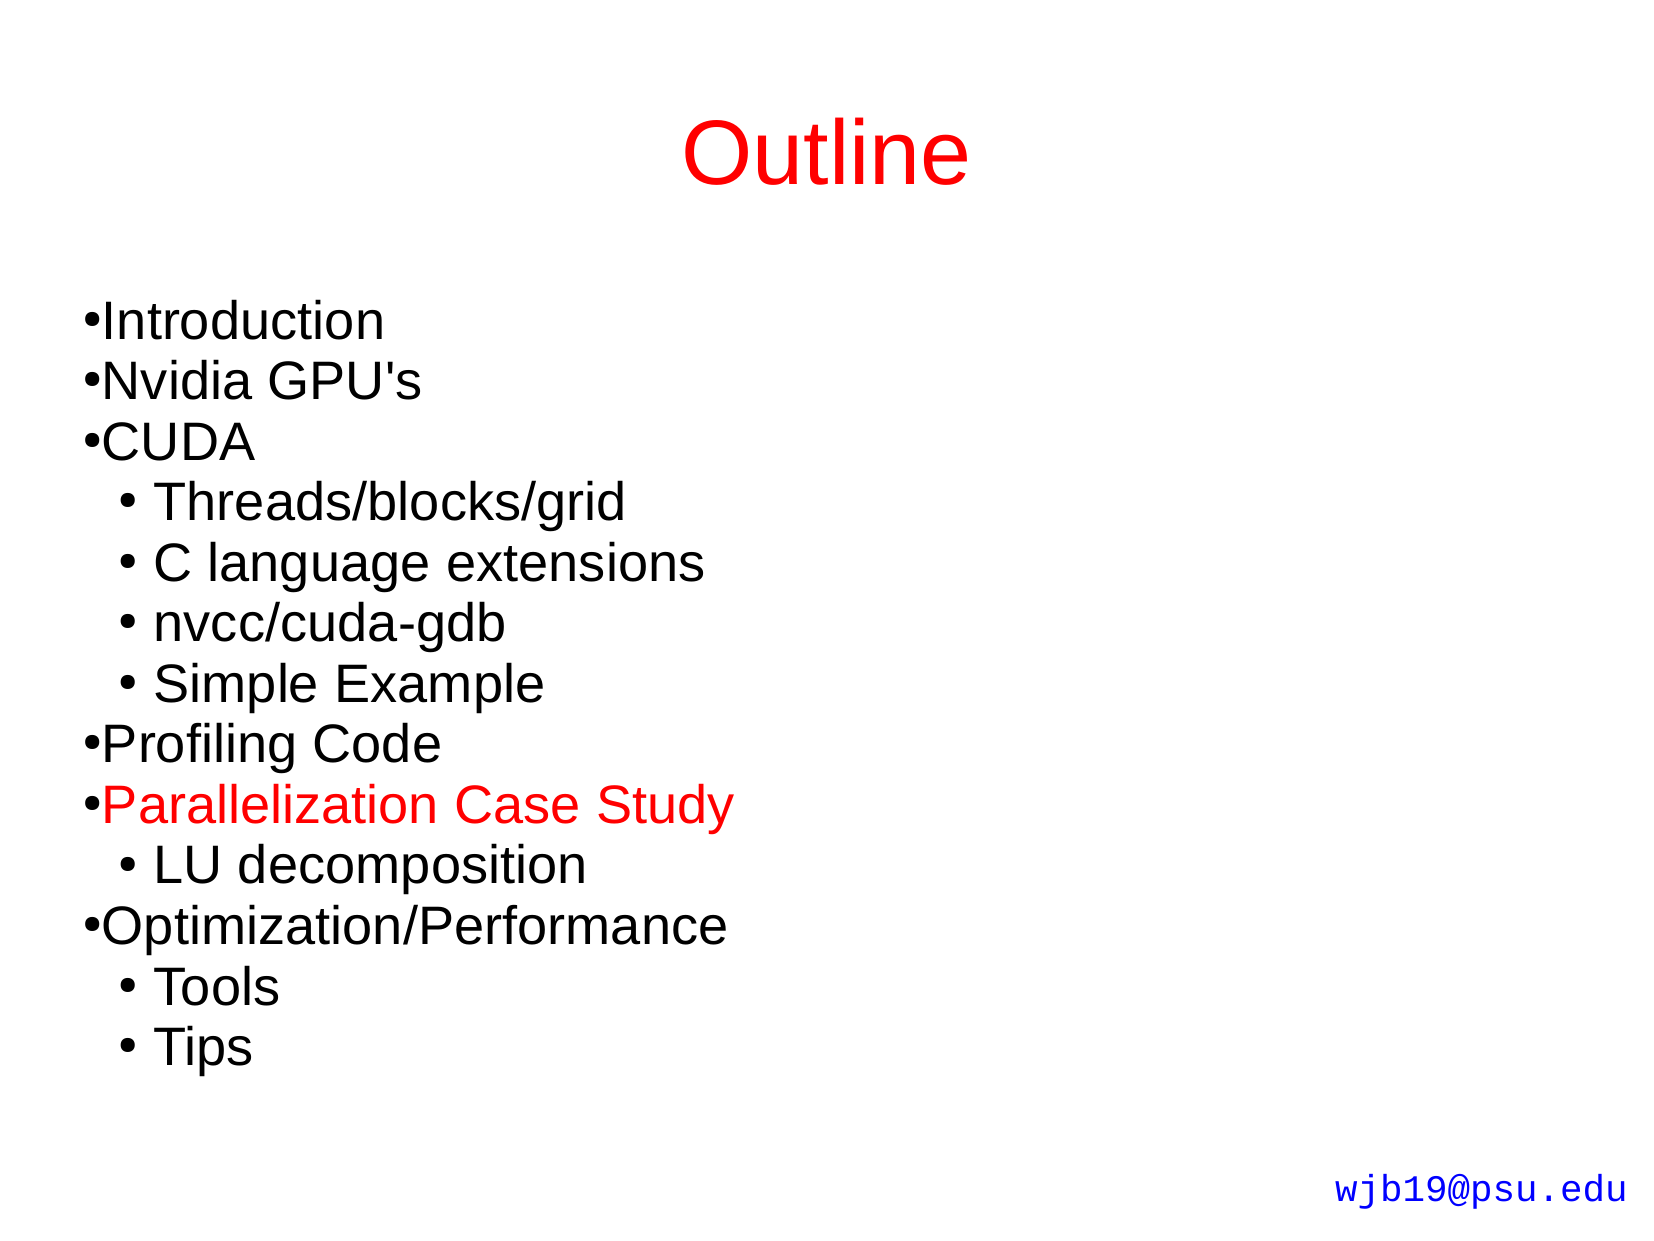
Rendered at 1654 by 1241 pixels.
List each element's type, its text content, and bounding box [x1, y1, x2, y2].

text_box wjb19@psu.edu [1320, 1162, 1643, 1220]
title Outline [82, 49, 1571, 257]
subtitle Introduction Nvidia GPU's CUDA Threads/blocks/grid C language extensions nvcc/cuda-gdb Simple Example Profiling Code Parallelization Case Study LU decomposition Optimization/Performance Tools Tips [82, 290, 1571, 1109]
